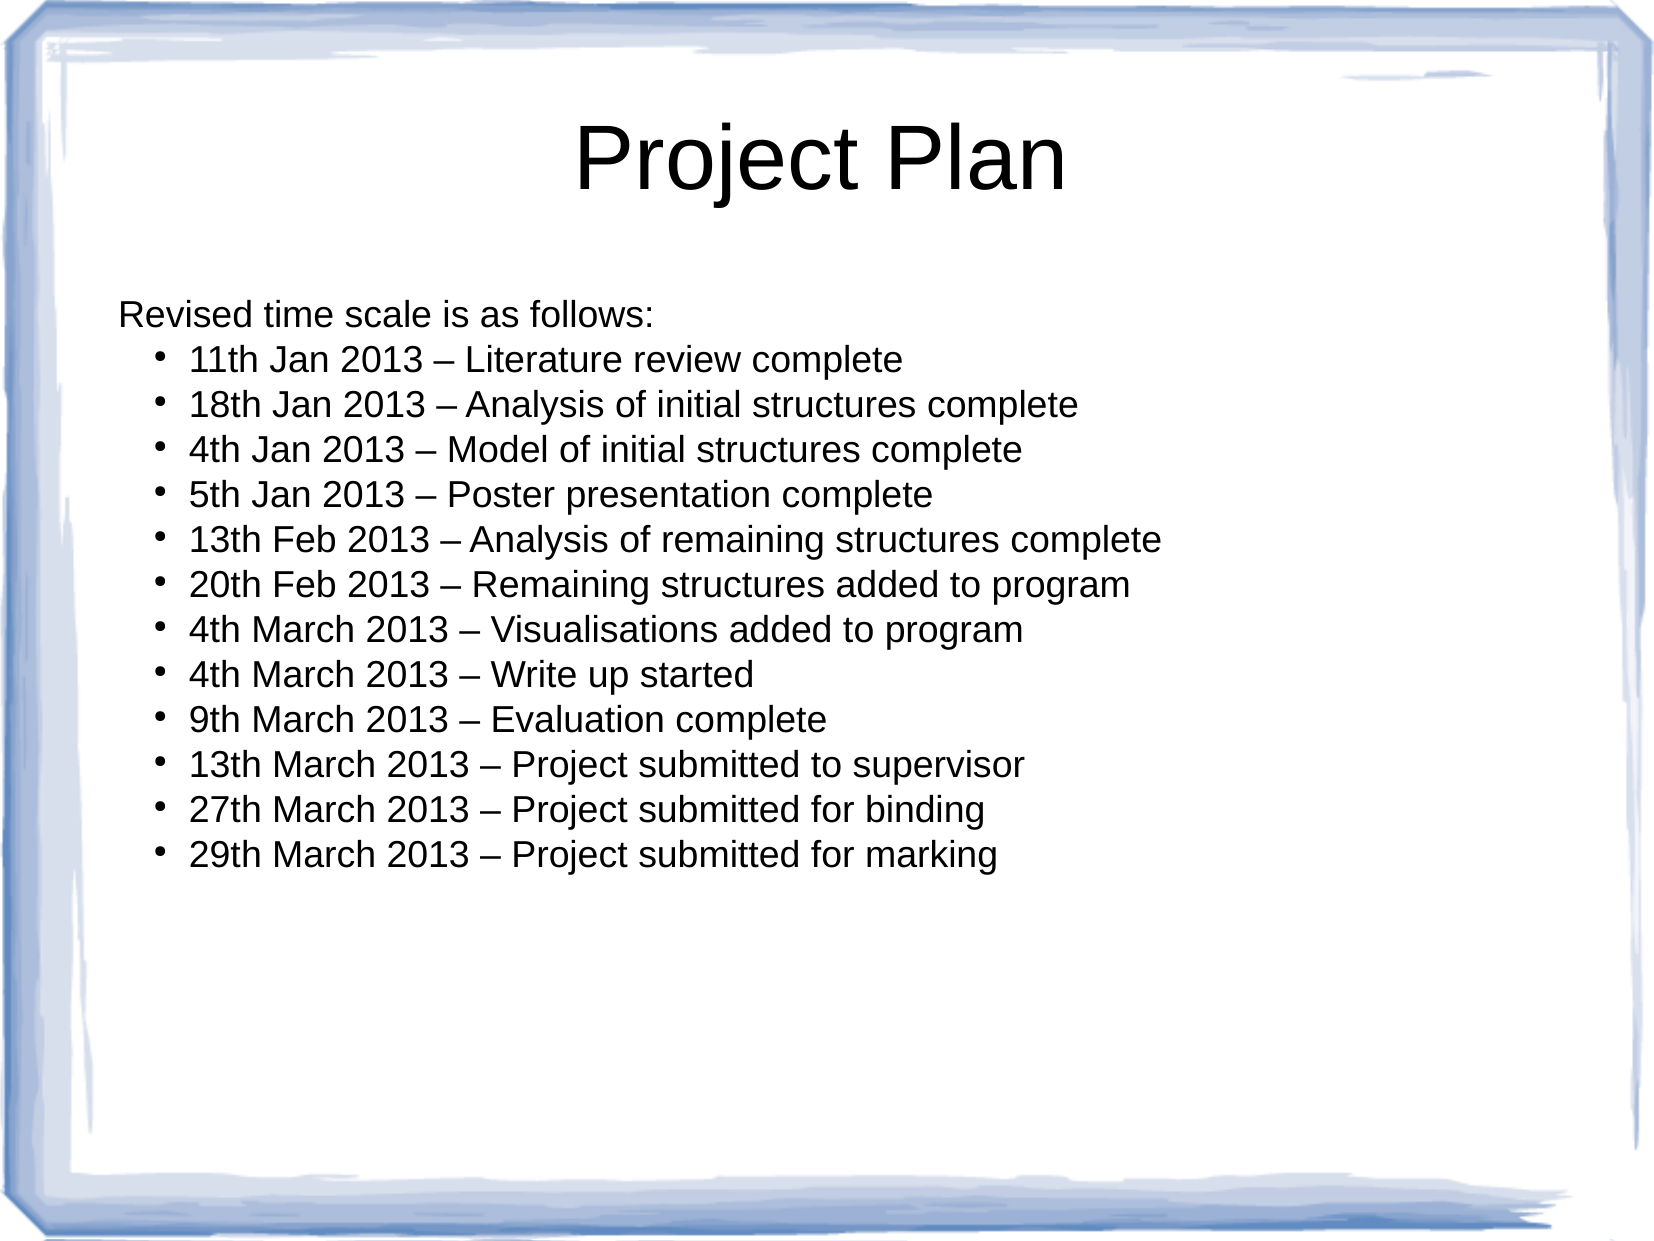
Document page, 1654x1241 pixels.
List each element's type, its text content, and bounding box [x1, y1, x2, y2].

text_box Revised time scale is as follows: 11th Jan 2013 – Literature review complete 18th Jan 2013 – Analysis of initial structures complete 4th Jan 2013 – Model of initial structures complete 5th Jan 2013 – Poster presentation complete 13th Feb 2013 – Analysis of remaining structures complete 20th Feb 2013 – Remaining structures added to program 4th March 2013 – Visualisations added to program 4th March 2013 – Write up started 9th March 2013 – Evaluation complete 13th March 2013 – Project submitted to supervisor 27th March 2013 – Project submitted for binding 29th March 2013 – Project submitted for marking [82, 290, 1538, 1010]
picture [0, 0, 1654, 1241]
text_box Project Plan [82, 49, 1571, 257]
